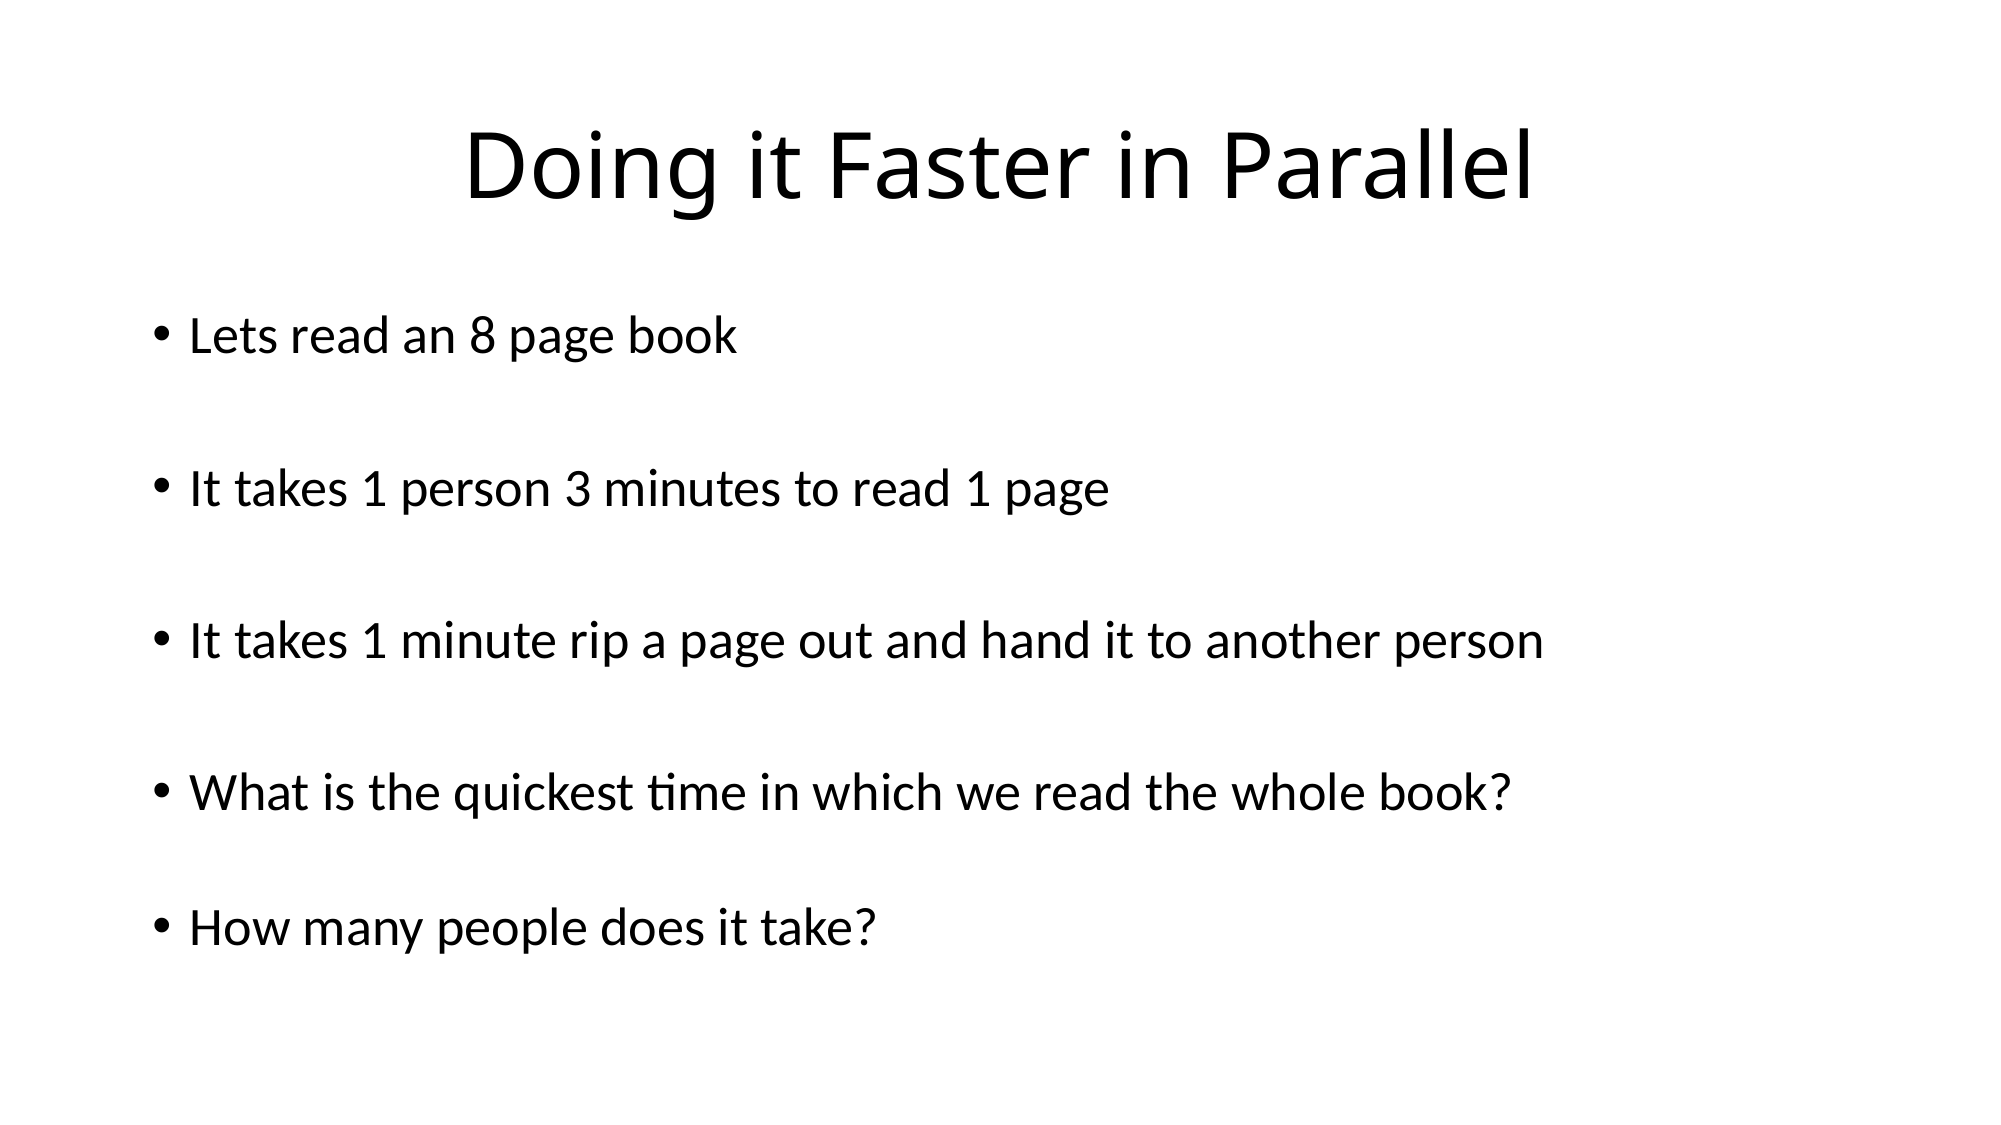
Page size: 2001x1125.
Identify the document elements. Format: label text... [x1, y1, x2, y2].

title Doing it Faster in Parallel [137, 59, 1863, 278]
list Lets read an 8 page book It takes 1 person 3 minutes to read 1 page It takes 1 minute rip a page out and hand it to another person What is the quickest time in which we read the whole book? How many people does it take? [137, 299, 1863, 1014]
